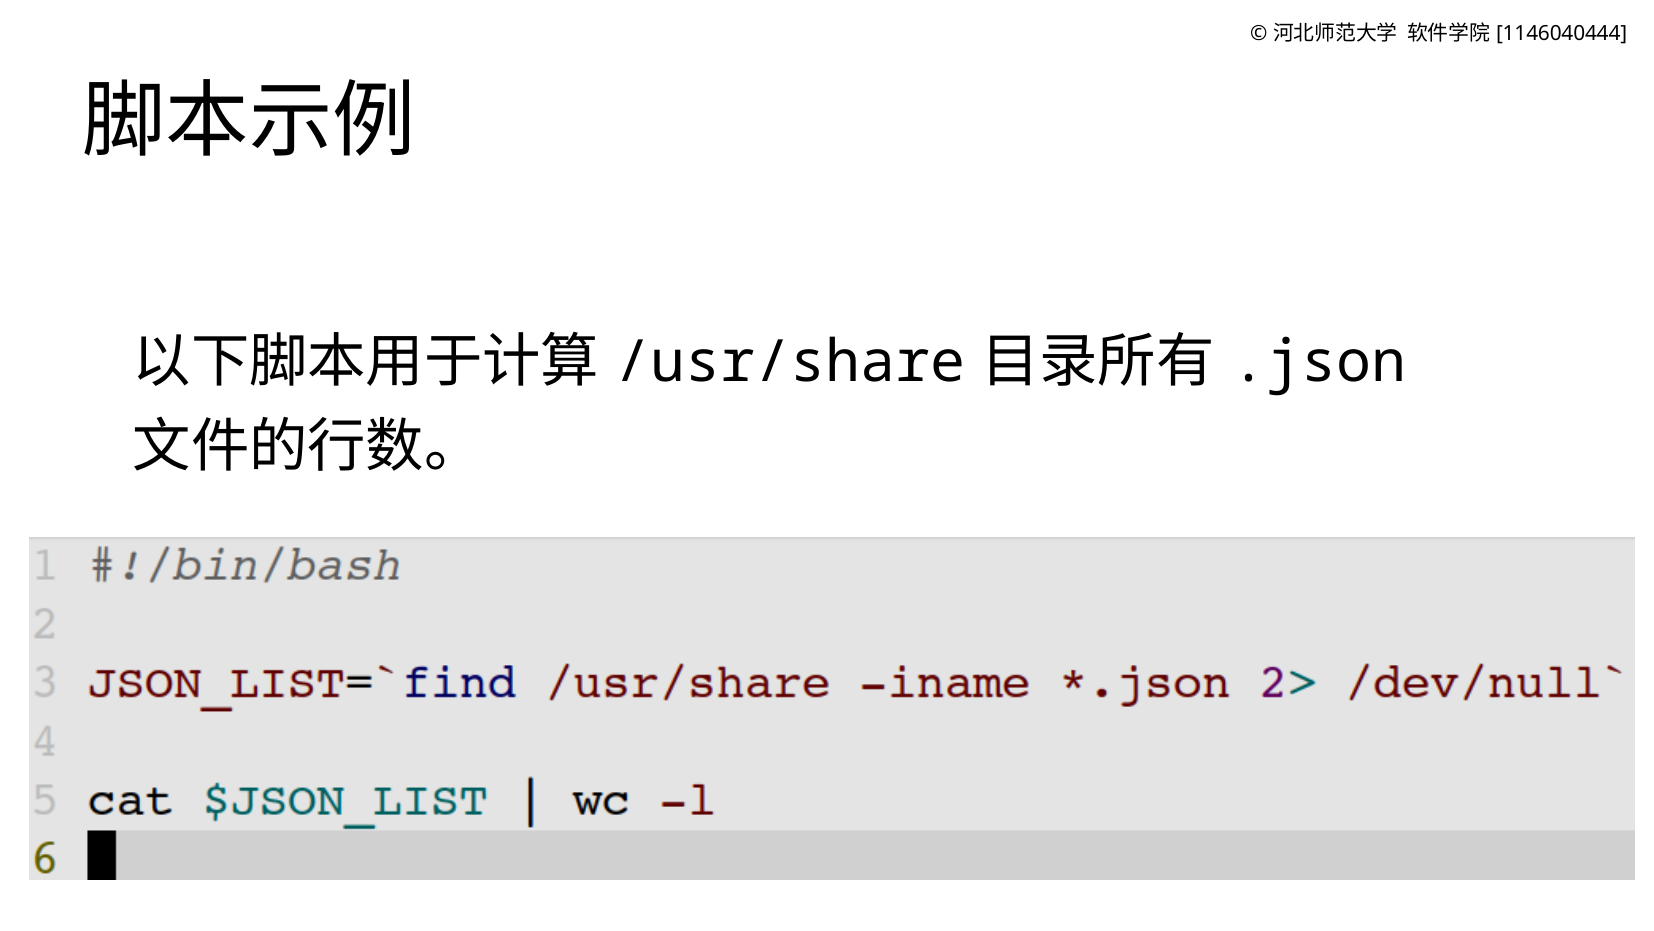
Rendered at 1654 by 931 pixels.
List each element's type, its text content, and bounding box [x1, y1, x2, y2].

picture [29, 537, 1635, 880]
text_box 以下脚本用于计算/usr/share目录所有.json文件的行数。 [118, 307, 1477, 457]
title 脚本示例 [82, 37, 1571, 189]
